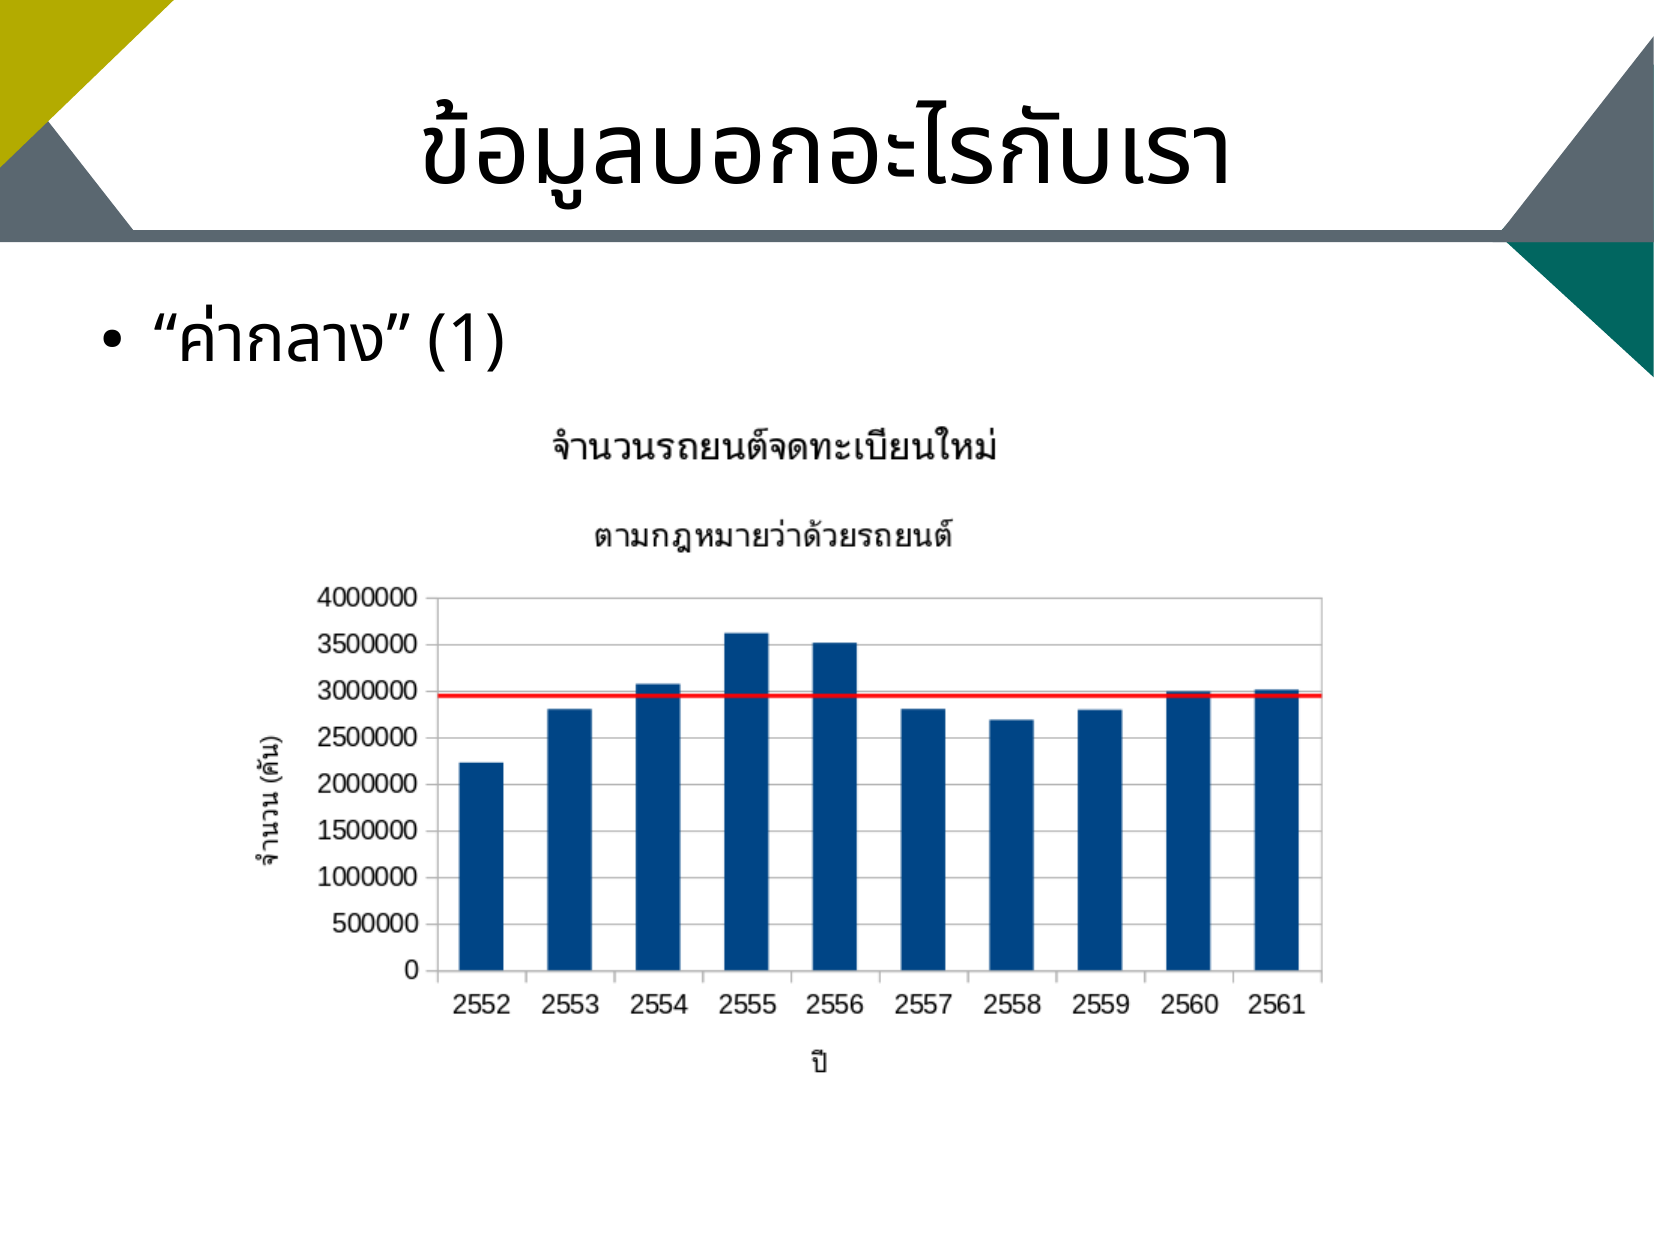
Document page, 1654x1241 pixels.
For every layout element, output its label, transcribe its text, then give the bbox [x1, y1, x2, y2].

picture [212, 392, 1341, 1108]
title ข้อมูลบอกอะไรกับเรา [82, 49, 1571, 257]
list “ค่ากลาง” (1) [82, 290, 1571, 1108]
